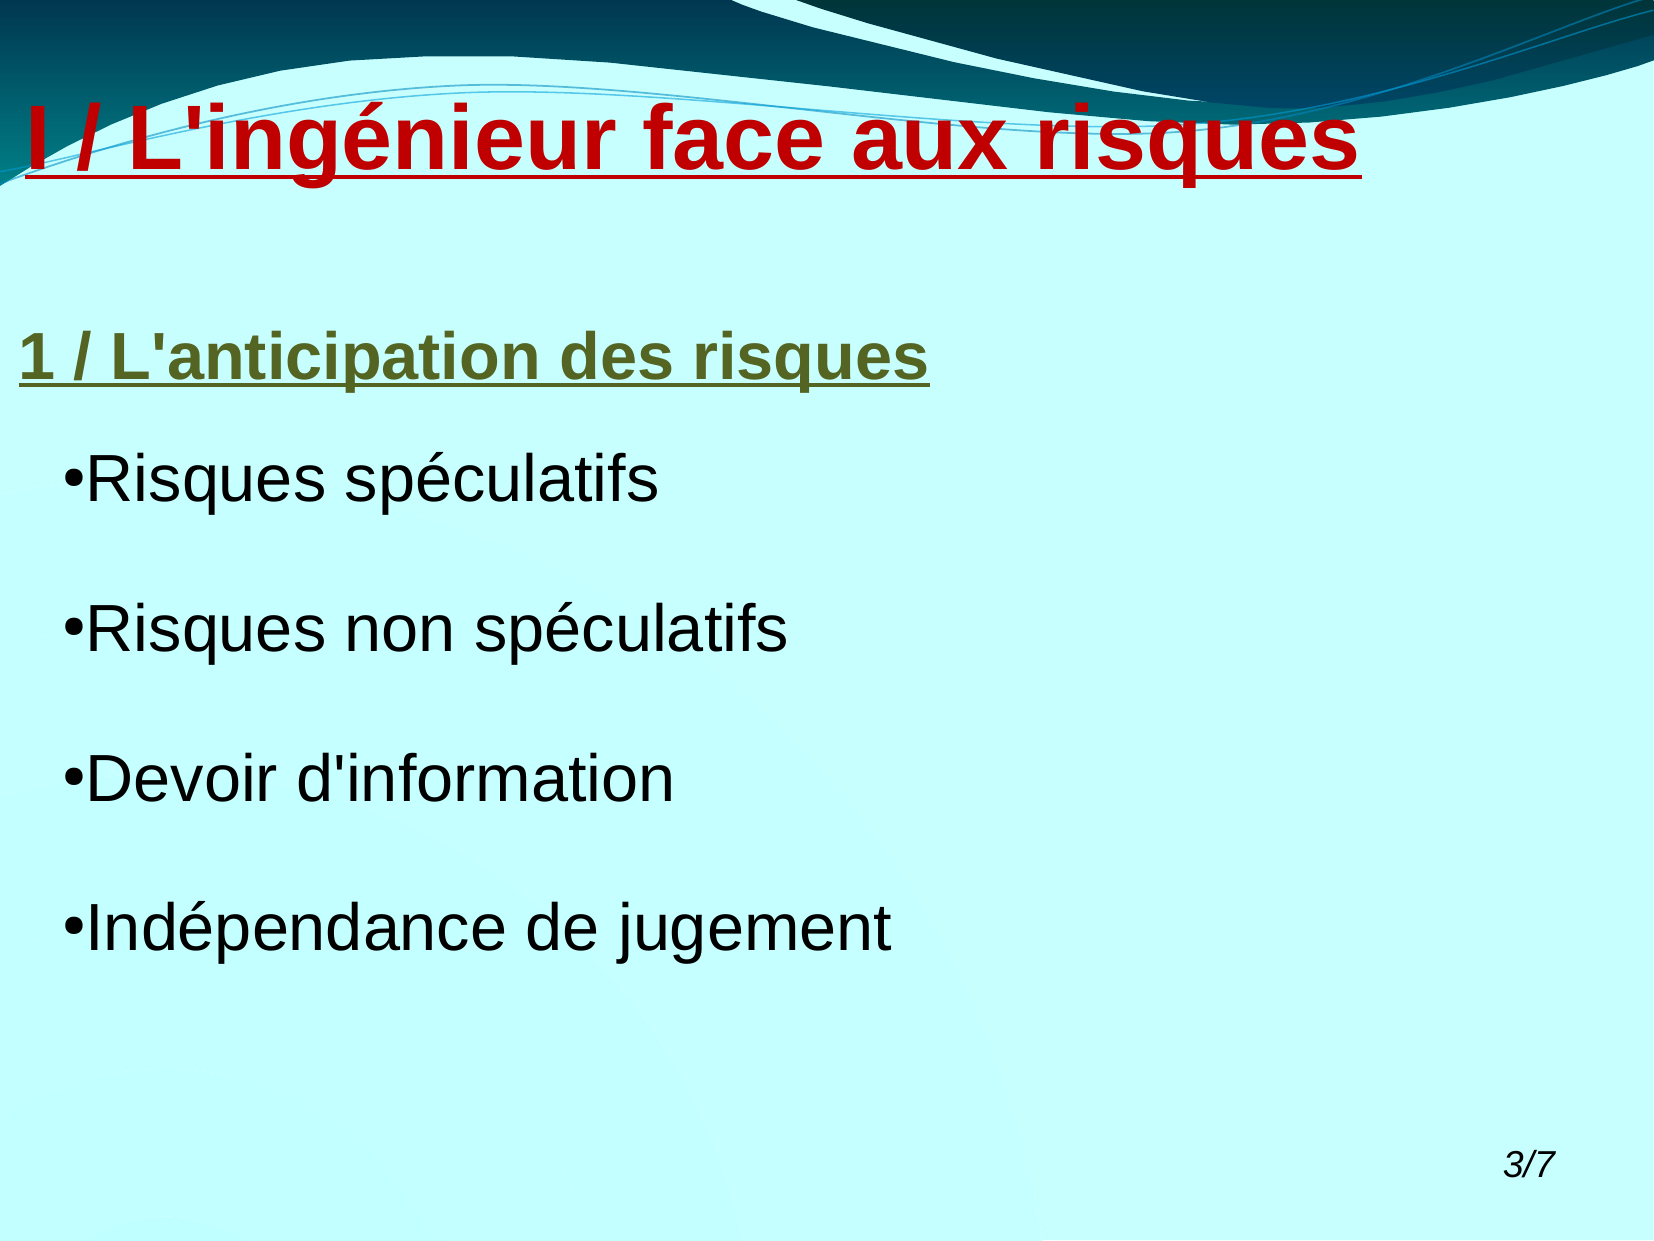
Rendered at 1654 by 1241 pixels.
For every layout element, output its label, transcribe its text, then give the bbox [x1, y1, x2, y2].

title I / L'ingénieur face aux risques 1 / L'anticipation des risques [0, 69, 1489, 686]
text_box Risques spéculatifs Risques non spéculatifs Devoir d'information Indépendance de jugement [47, 434, 904, 973]
text_box 3/7 [1488, 1136, 1570, 1193]
